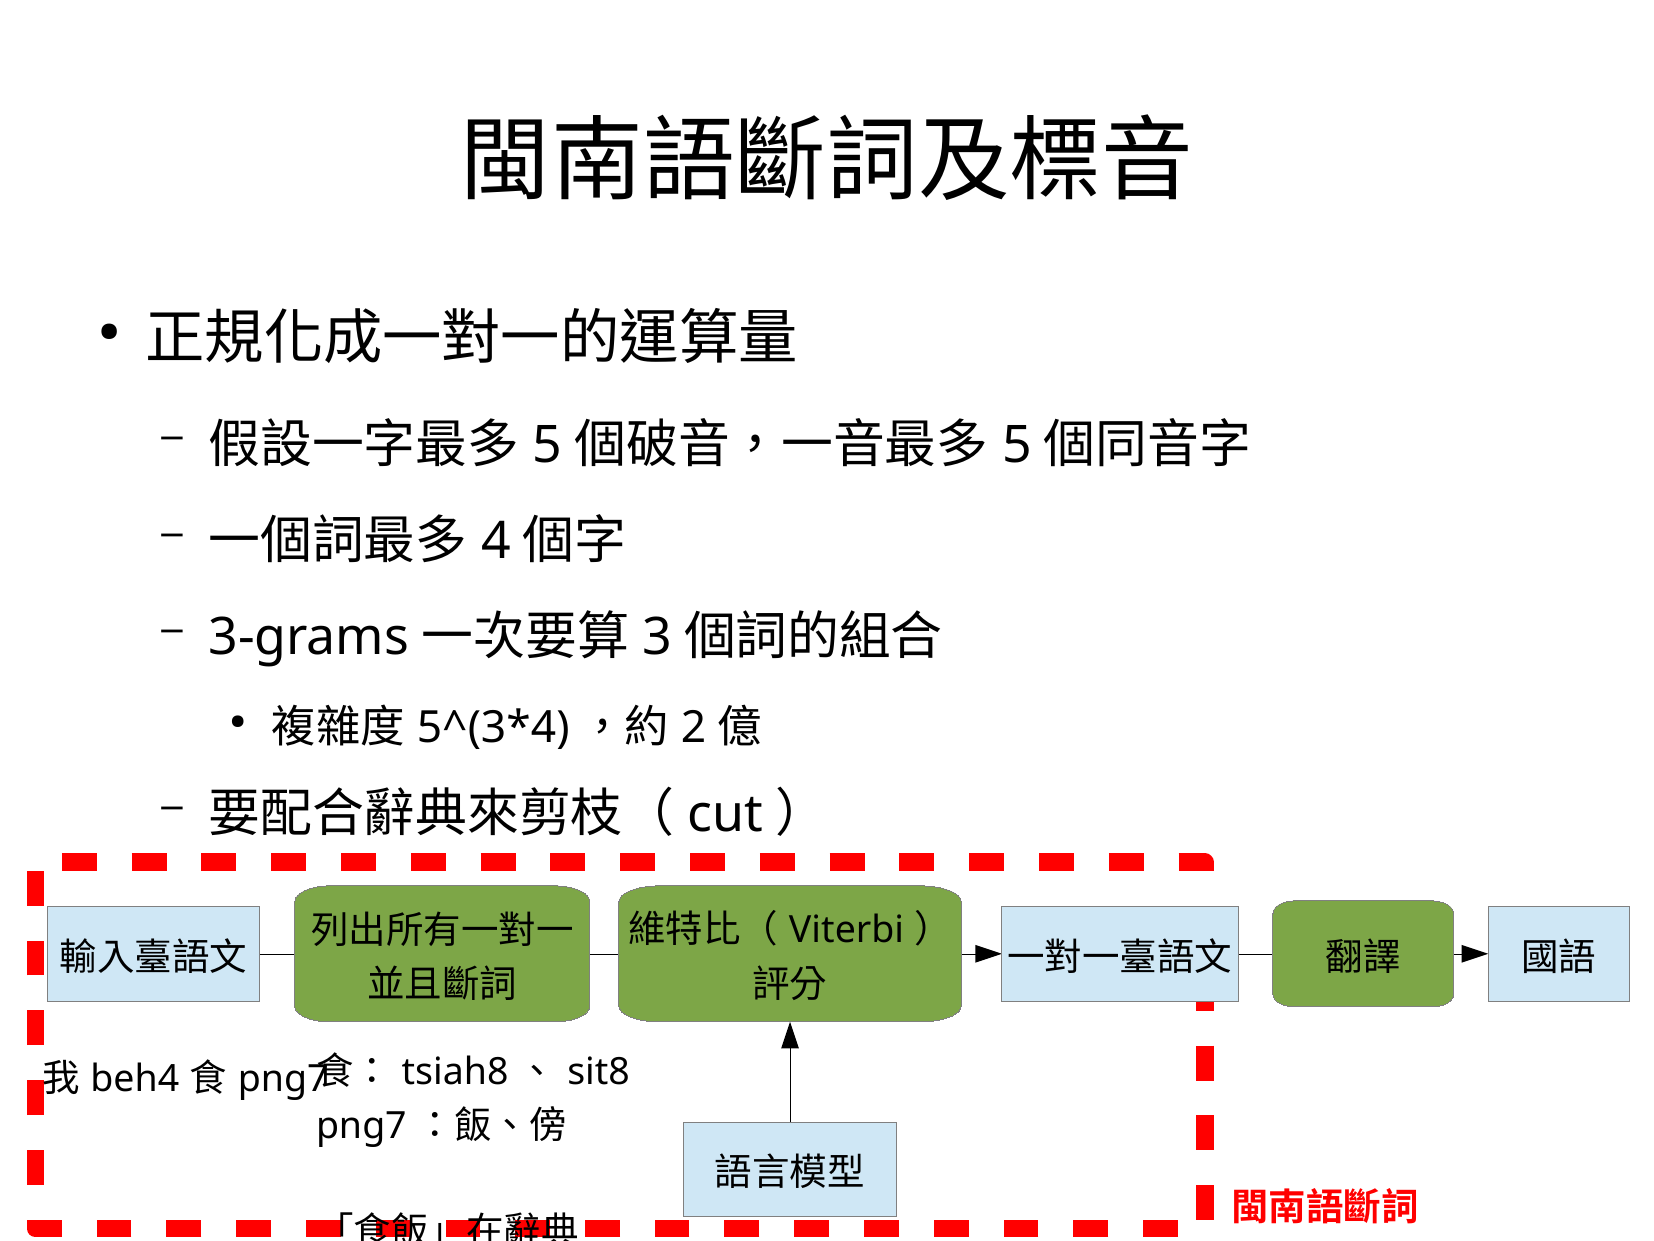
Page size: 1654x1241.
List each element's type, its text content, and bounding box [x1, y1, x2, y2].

text_box 一對一臺語文 [1001, 906, 1239, 1002]
text_box 閩南語斷詞 [1216, 1169, 1450, 1228]
title 閩南語斷詞及標音 [82, 49, 1571, 257]
text_box 輸入臺語文 [47, 906, 260, 1002]
text_box 翻譯 [1272, 900, 1454, 1007]
text_box 列出所有一對一 並且斷詞 [294, 885, 590, 1022]
text_box 維特比（Viterbi） 評分 [618, 885, 962, 1022]
text_box 語言模型 [683, 1122, 897, 1217]
text_box 我beh4食png7 [0, 1040, 301, 1099]
text_box 食：tsiah8、sit8 png7：飯、傍 「食飯」在辭典 [301, 1033, 657, 1224]
list 正規化成一對一的運算量 假設一字最多5個破音，一音最多5個同音字 一個詞最多4個字 3-grams一次要算3個詞的組合 複雜度5^(3*4)，約2億 要配合辭典來剪枝（cut） [82, 290, 1538, 851]
text_box 國語 [1488, 906, 1630, 1002]
